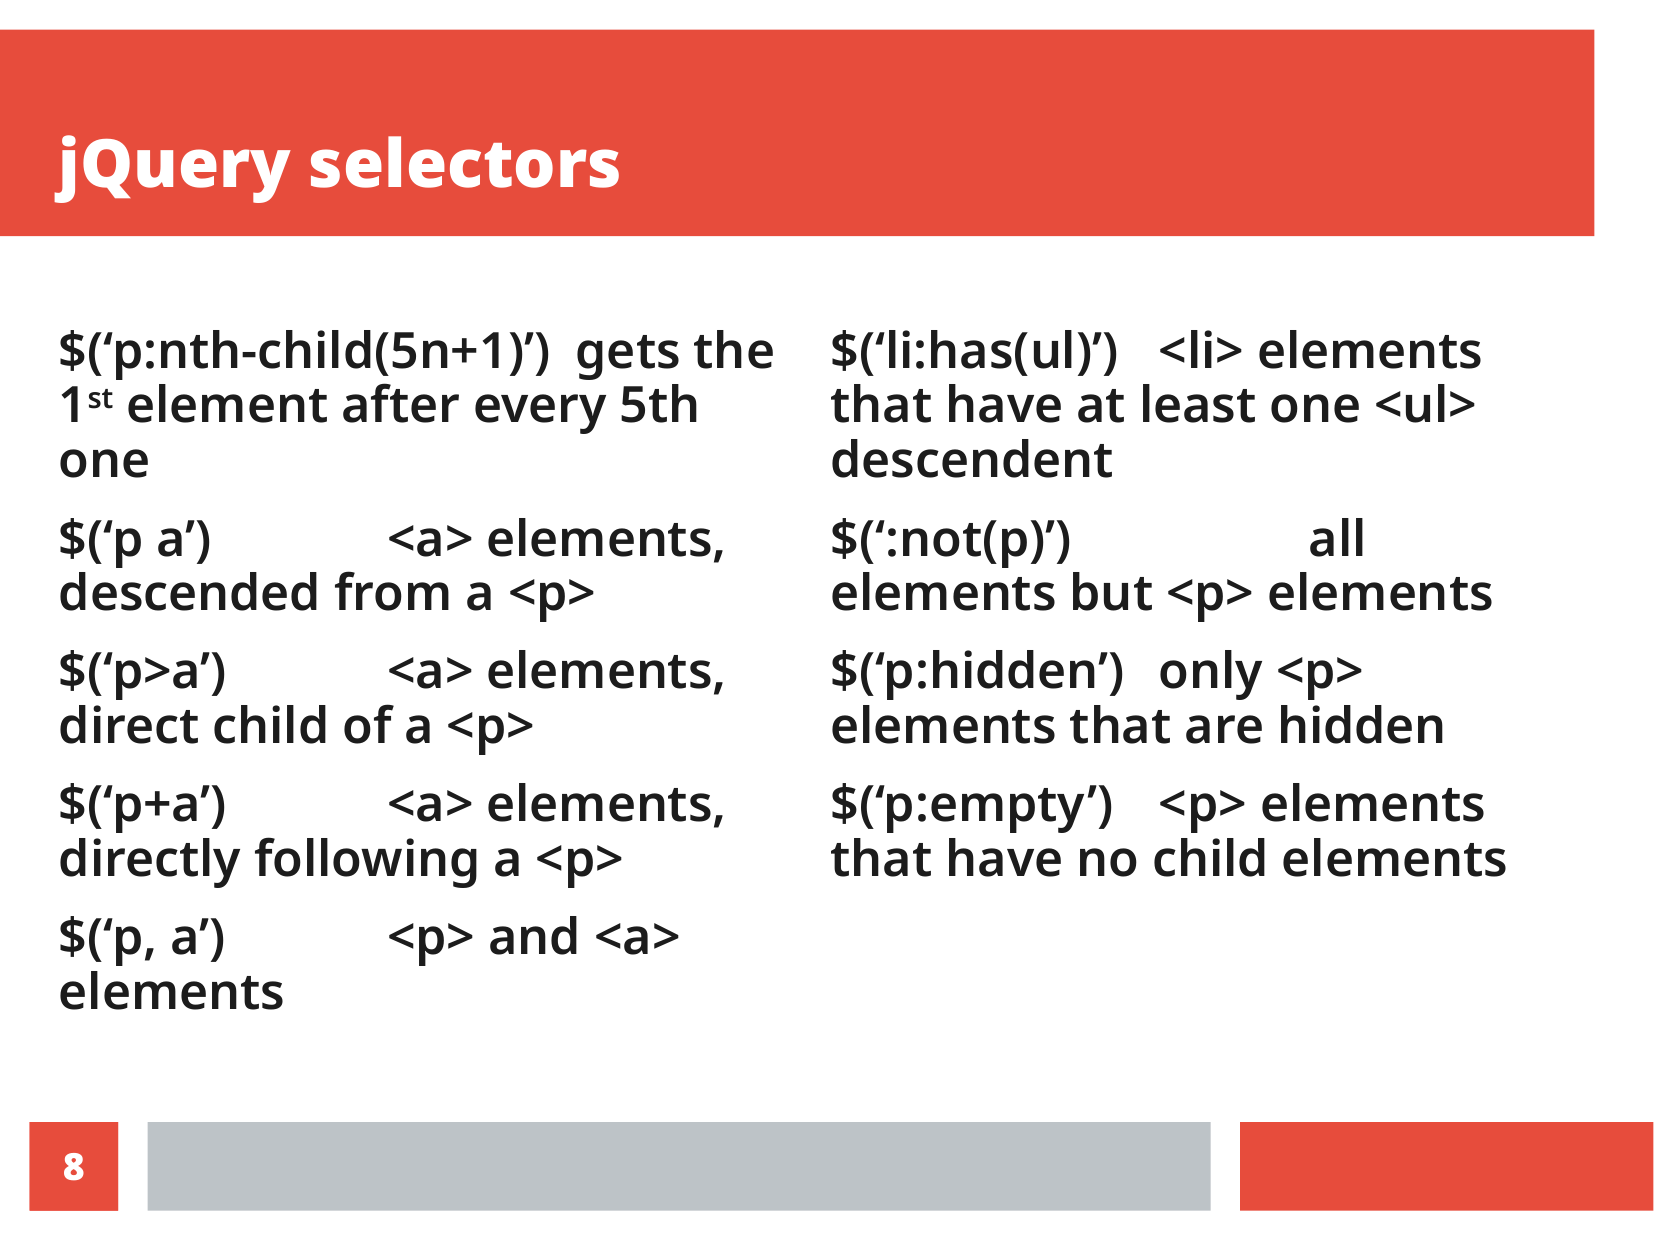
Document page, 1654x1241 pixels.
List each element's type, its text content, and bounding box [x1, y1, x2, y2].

title jQuery selectors [59, 59, 1595, 207]
list $(‘p:nth-child(5n+1)’) gets the 1st element after every 5th one $(‘p a’) <a> elements, descended from a <p> $(‘p>a’) <a> elements, direct child of a <p> $(‘p+a’) <a> elements, directly following a <p> $(‘p, a’) <p> and <a> elements [59, 324, 794, 1093]
list $(‘li:has(ul)’) <li> elements that have at least one <ul> descendent $(‘:not(p)’) all elements but <p> elements $(‘p:hidden’) only <p> elements that are hidden $(‘p:empty’) <p> elements that have no child elements [830, 324, 1566, 1093]
